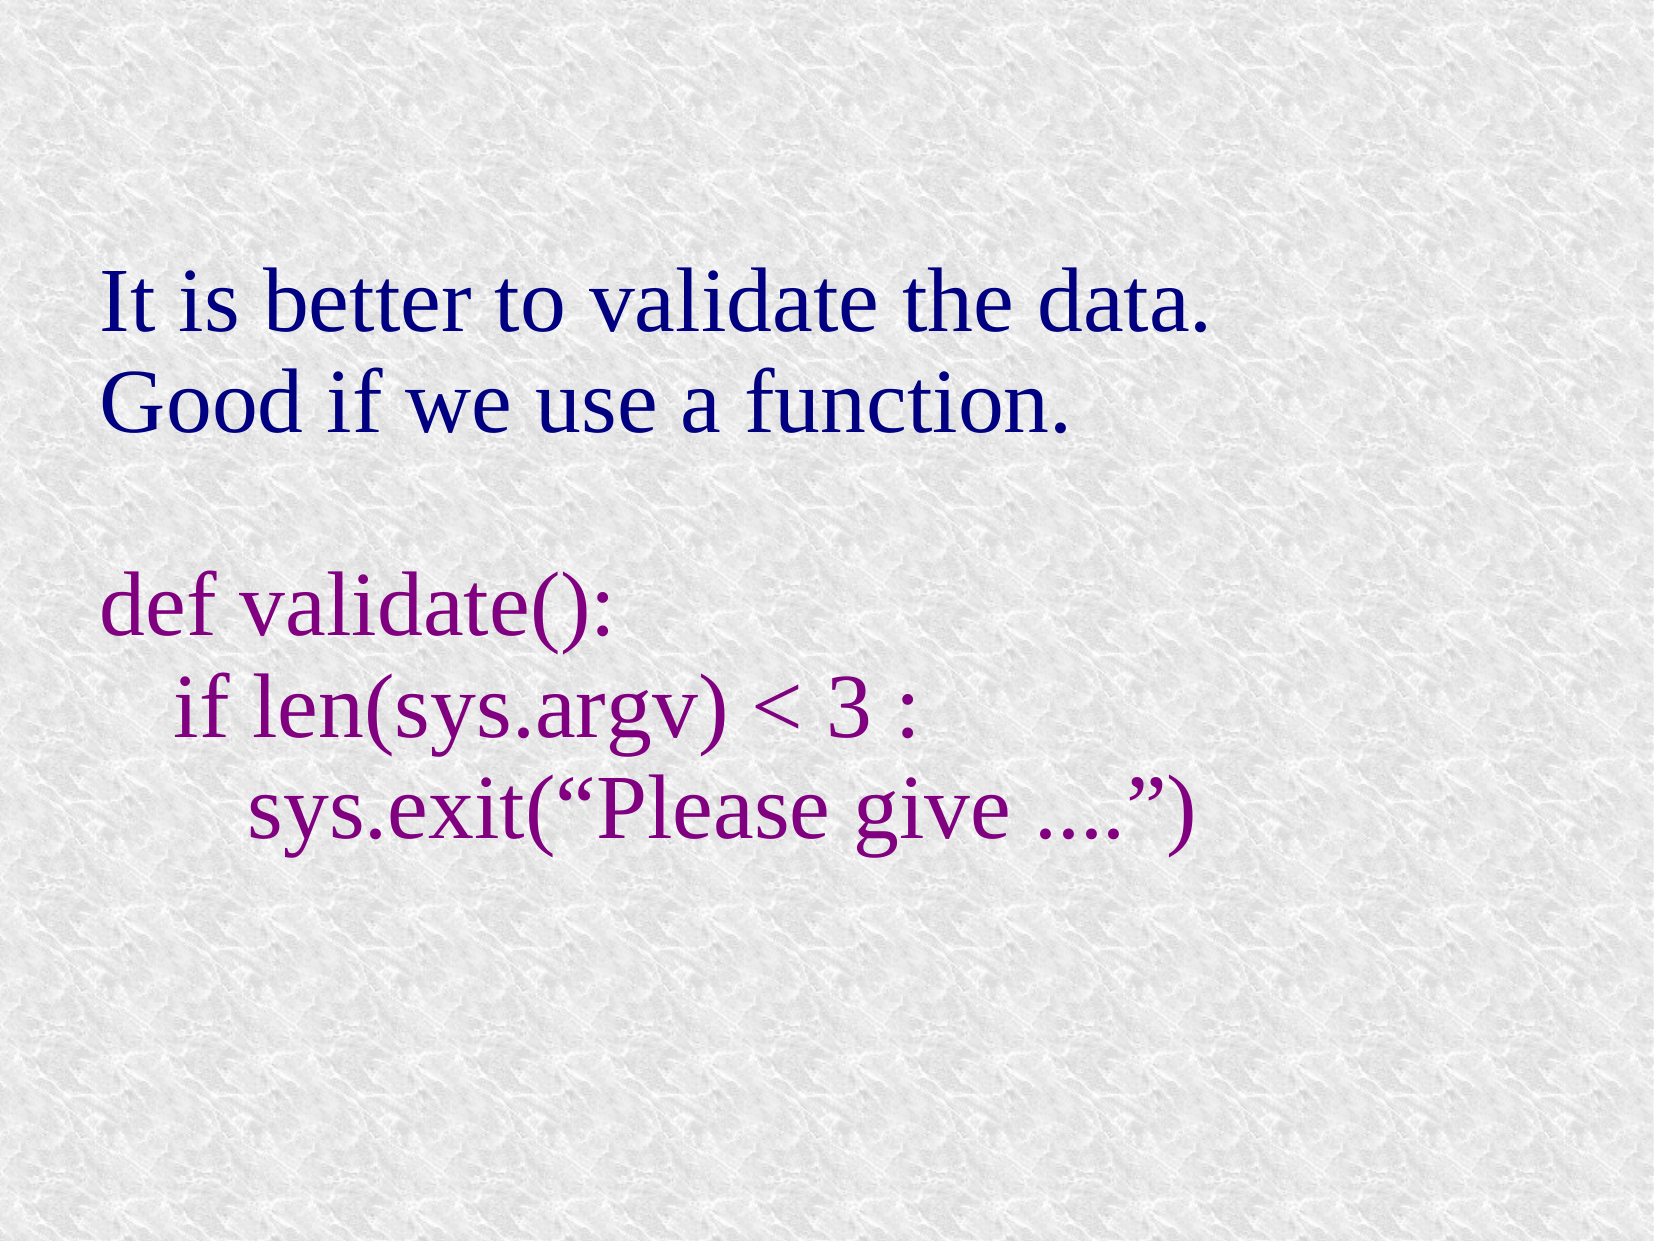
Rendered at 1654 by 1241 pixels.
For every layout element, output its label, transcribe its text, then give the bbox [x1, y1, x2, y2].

picture [0, 0, 1654, 1241]
title It is better to validate the data. Good if we use a function. def validate(): if len(sys.argv) < 3 : sys.exit(“Please give ....”) [99, 209, 1512, 1101]
